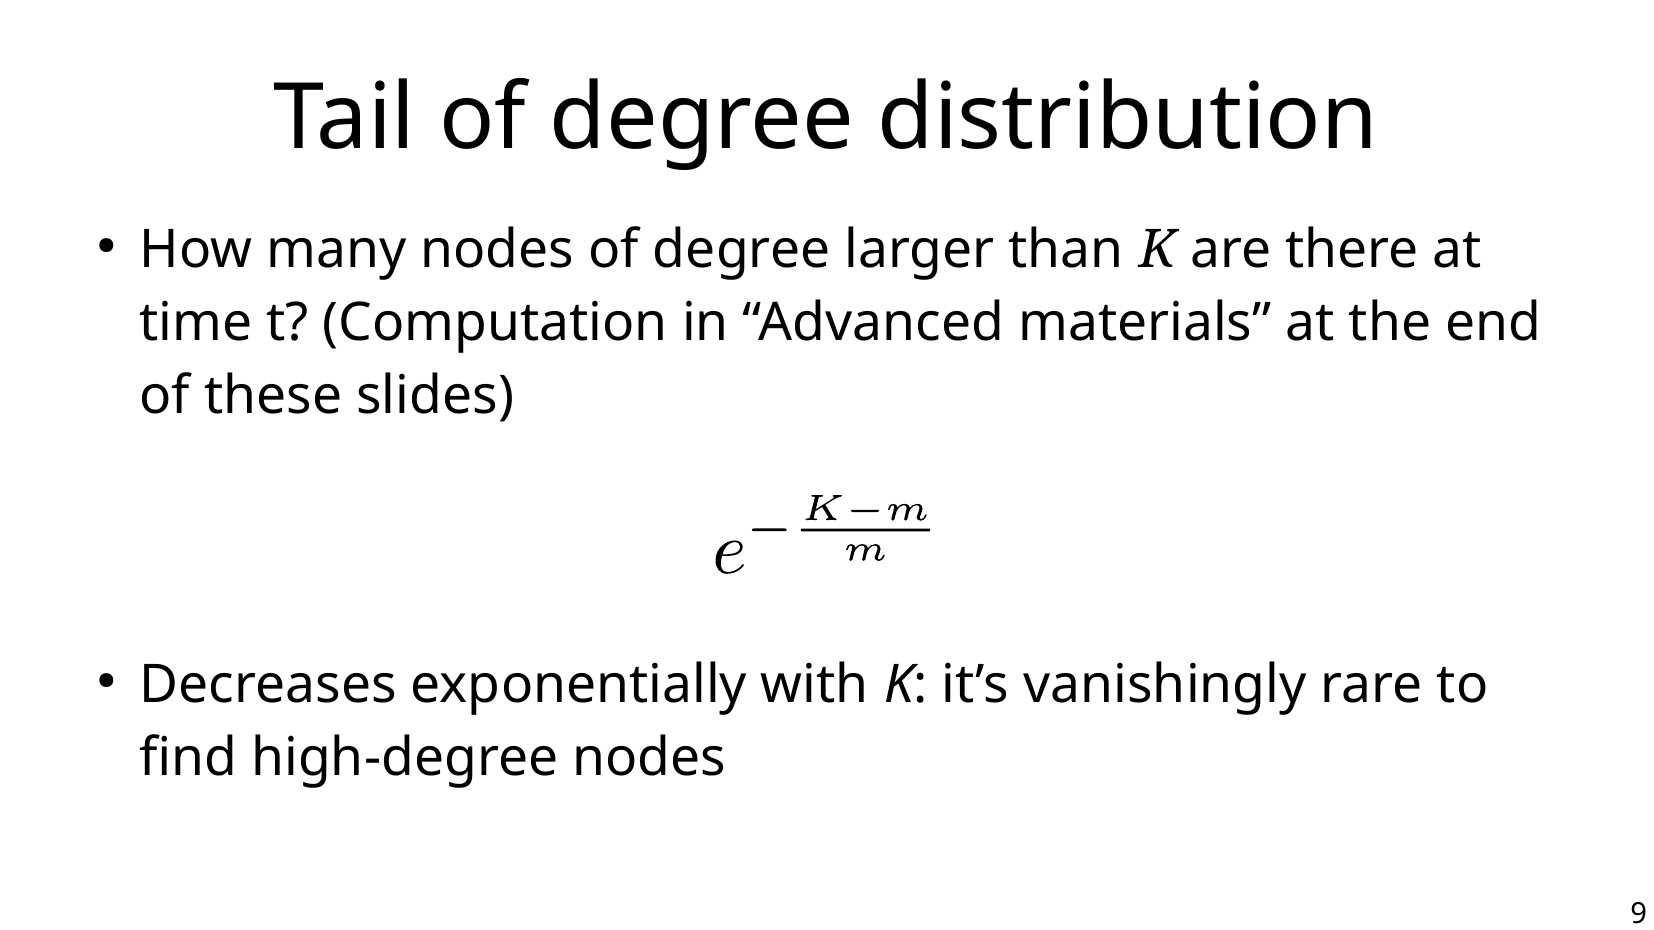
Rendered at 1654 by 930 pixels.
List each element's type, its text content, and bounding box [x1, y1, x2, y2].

text_box [712, 494, 931, 574]
title Tail of degree distribution [82, 1, 1571, 209]
list How many nodes of degree larger than K are there at time t? (Computation in “Advanced materials” at the end of these slides) Decreases exponentially with K: it’s vanishingly rare to find high-degree nodes [82, 209, 1571, 793]
